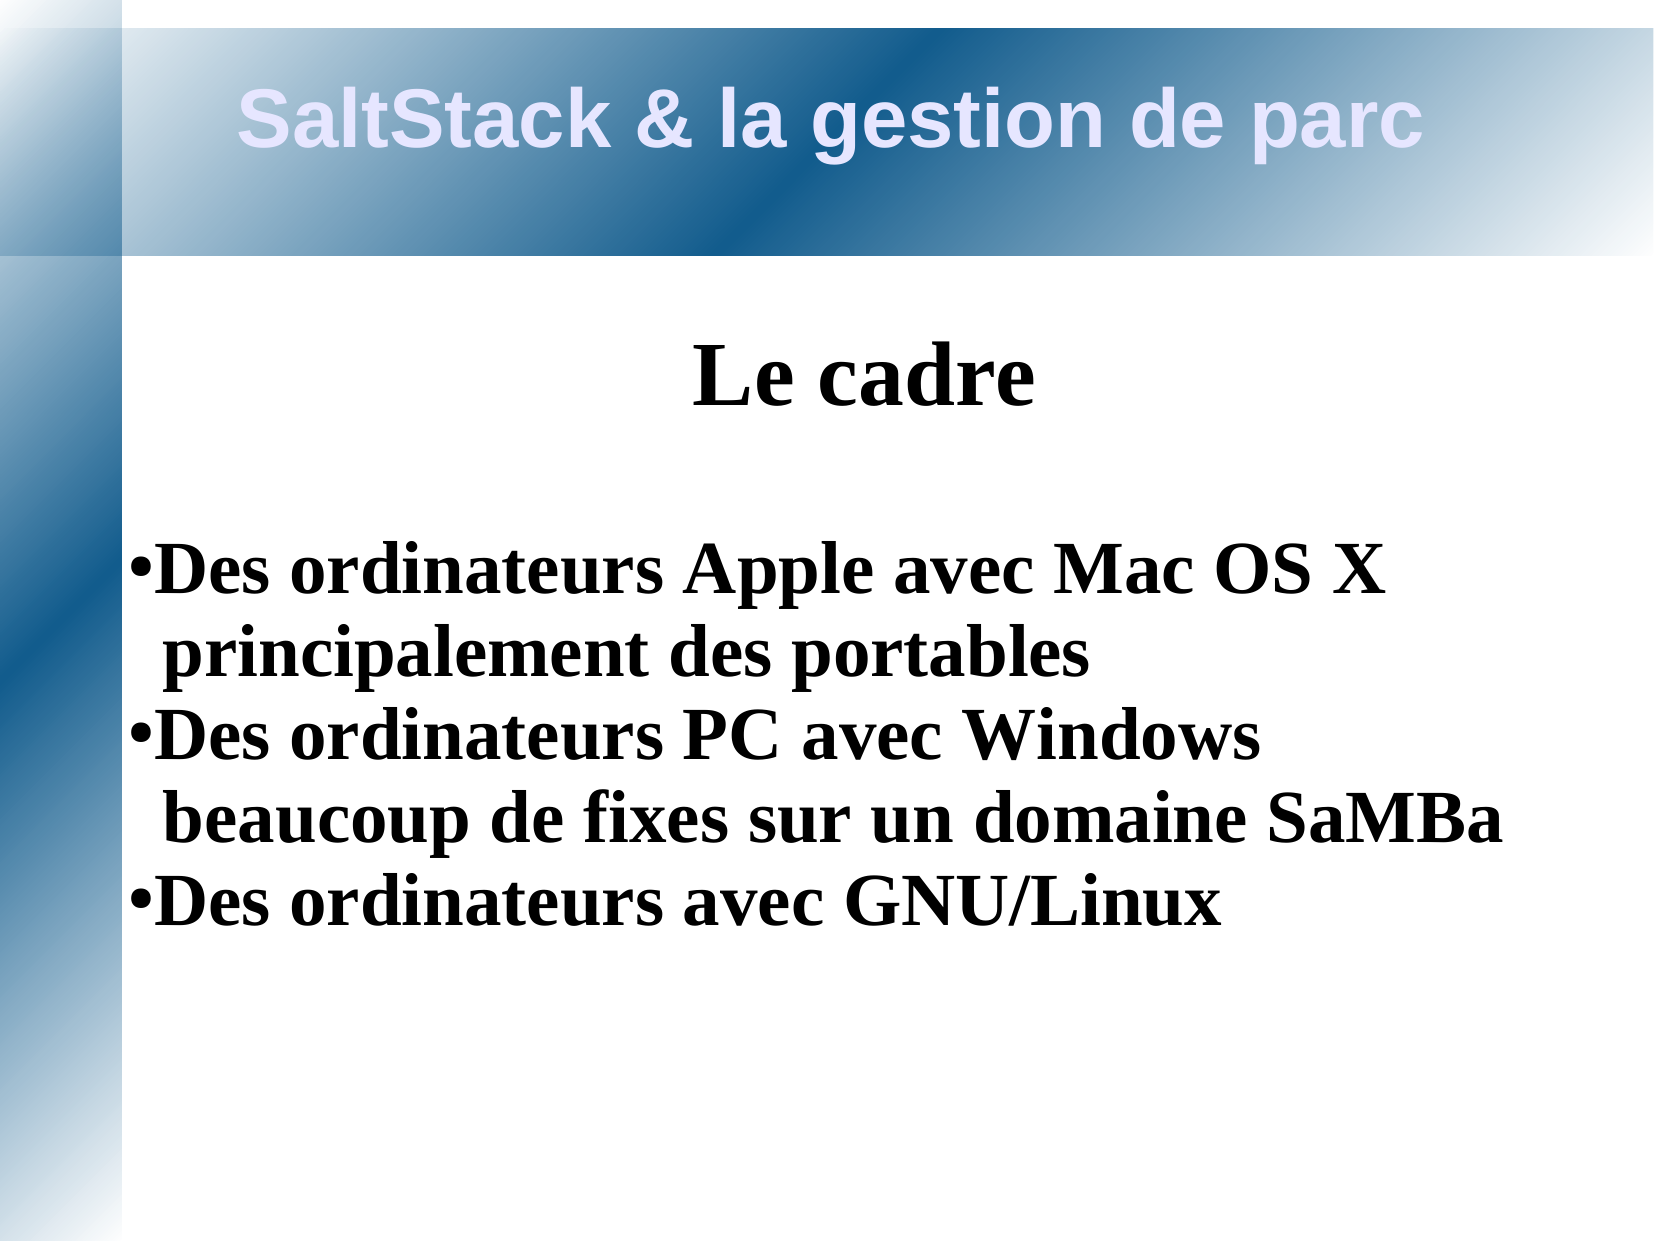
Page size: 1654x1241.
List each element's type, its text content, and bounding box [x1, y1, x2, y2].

title SaltStack & la gestion de parc [125, 71, 1538, 165]
subtitle Le cadre Des ordinateurs Apple avec Mac OS X principalement des portables Des ordinateurs PC avec Windows beaucoup de fixes sur un domaine SaMBa Des ordinateurs avec GNU/Linux [127, 323, 1603, 1128]
